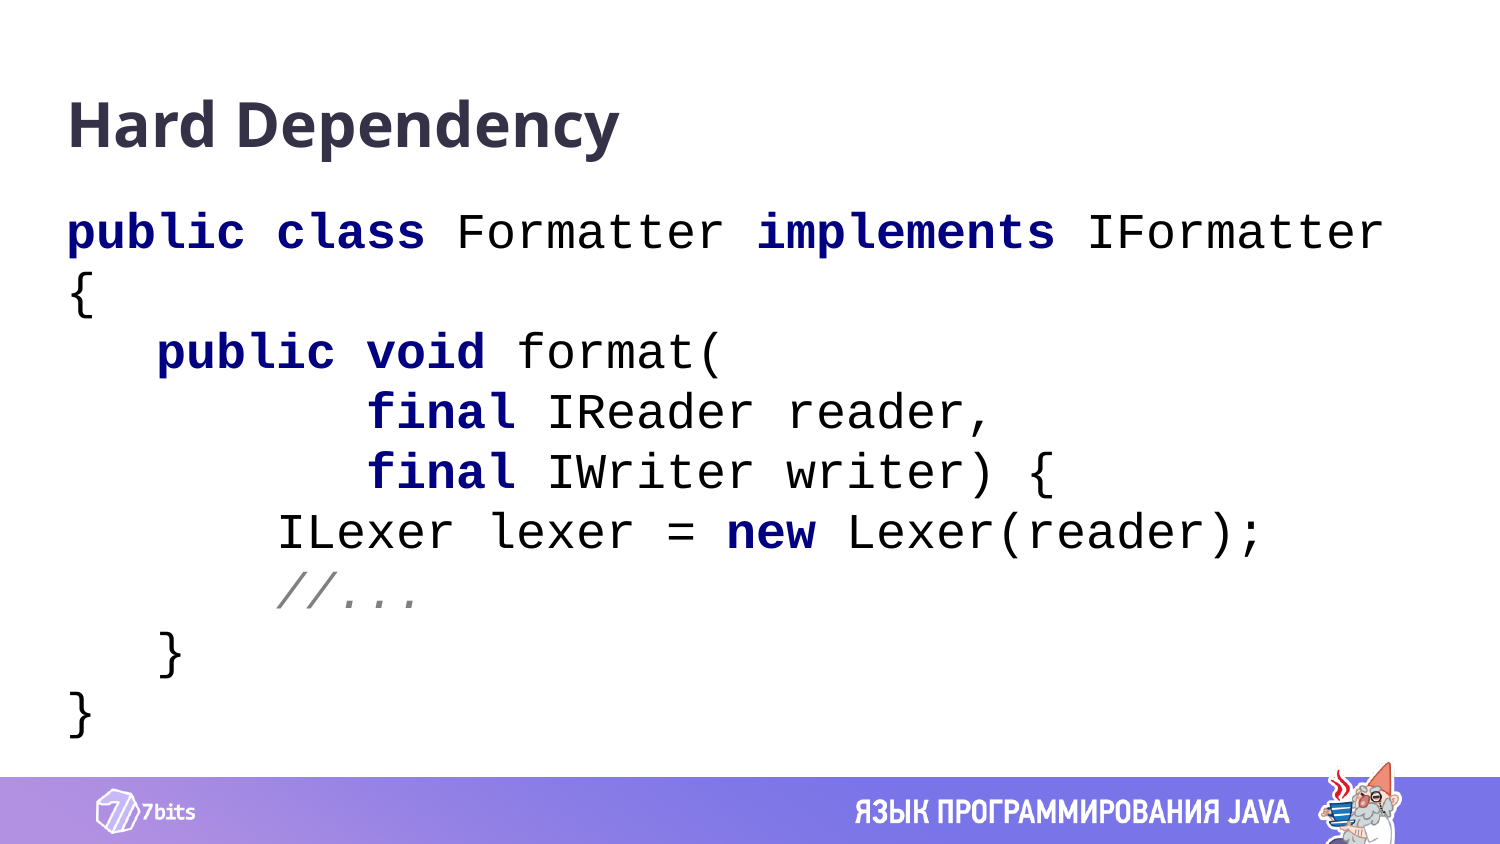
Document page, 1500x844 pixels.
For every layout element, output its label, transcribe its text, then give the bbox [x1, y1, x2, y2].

title Hard Dependency [51, 69, 1449, 164]
picture [0, 717, 1500, 844]
list public class Formatter implements IFormatter { public void format( final IReader reader, final IWriter writer) { ILexer lexer = new Lexer(reader); //... } } [51, 184, 1449, 745]
